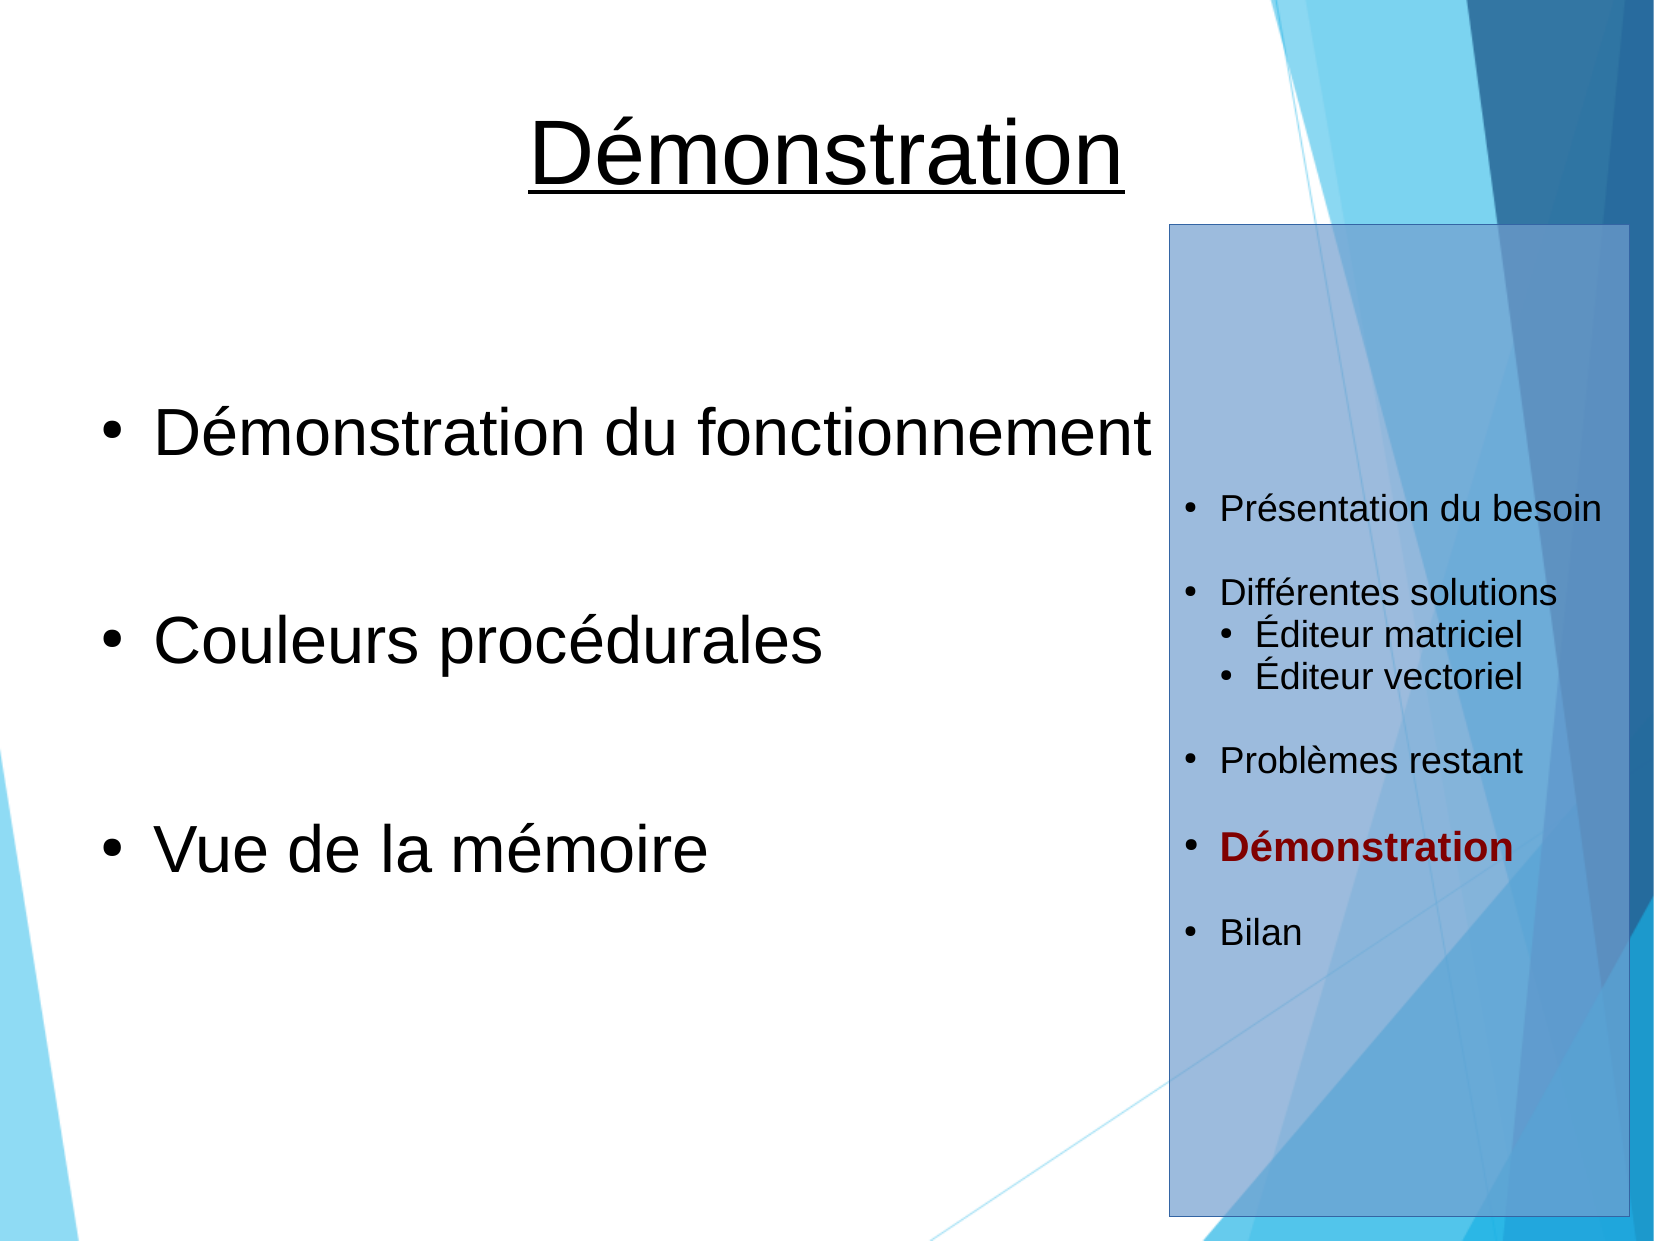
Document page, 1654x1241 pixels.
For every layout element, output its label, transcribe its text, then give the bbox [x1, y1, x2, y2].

title Démonstration [82, 49, 1571, 257]
picture [0, 0, 1654, 1241]
text_box Présentation du besoin Différentes solutions Éditeur matriciel Éditeur vectoriel Problèmes restant Démonstration Bilan [1169, 224, 1630, 1217]
list Démonstration du fonctionnement Couleurs procédurales Vue de la mémoire [82, 290, 1169, 1010]
